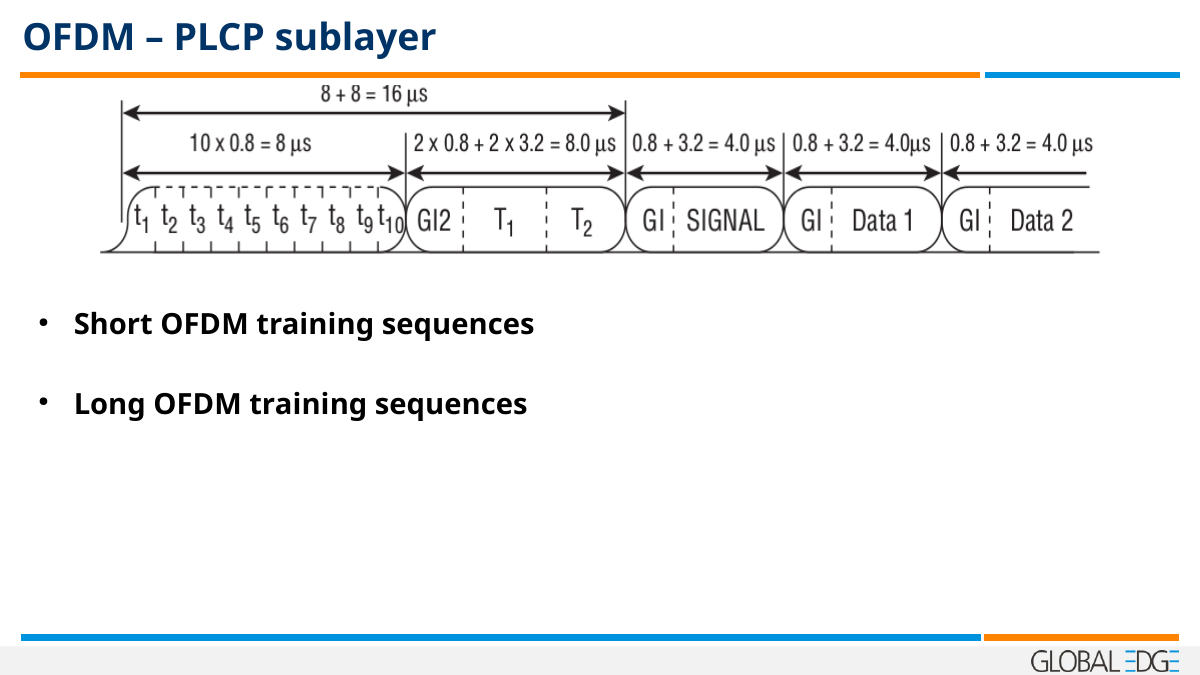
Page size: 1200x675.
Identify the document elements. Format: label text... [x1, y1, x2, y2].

picture [27, 85, 1182, 296]
picture [1031, 650, 1179, 672]
title OFDM – PLCP sublayer [12, 9, 1088, 63]
text_box Short OFDM training sequences Long OFDM training sequences [23, 296, 1182, 637]
